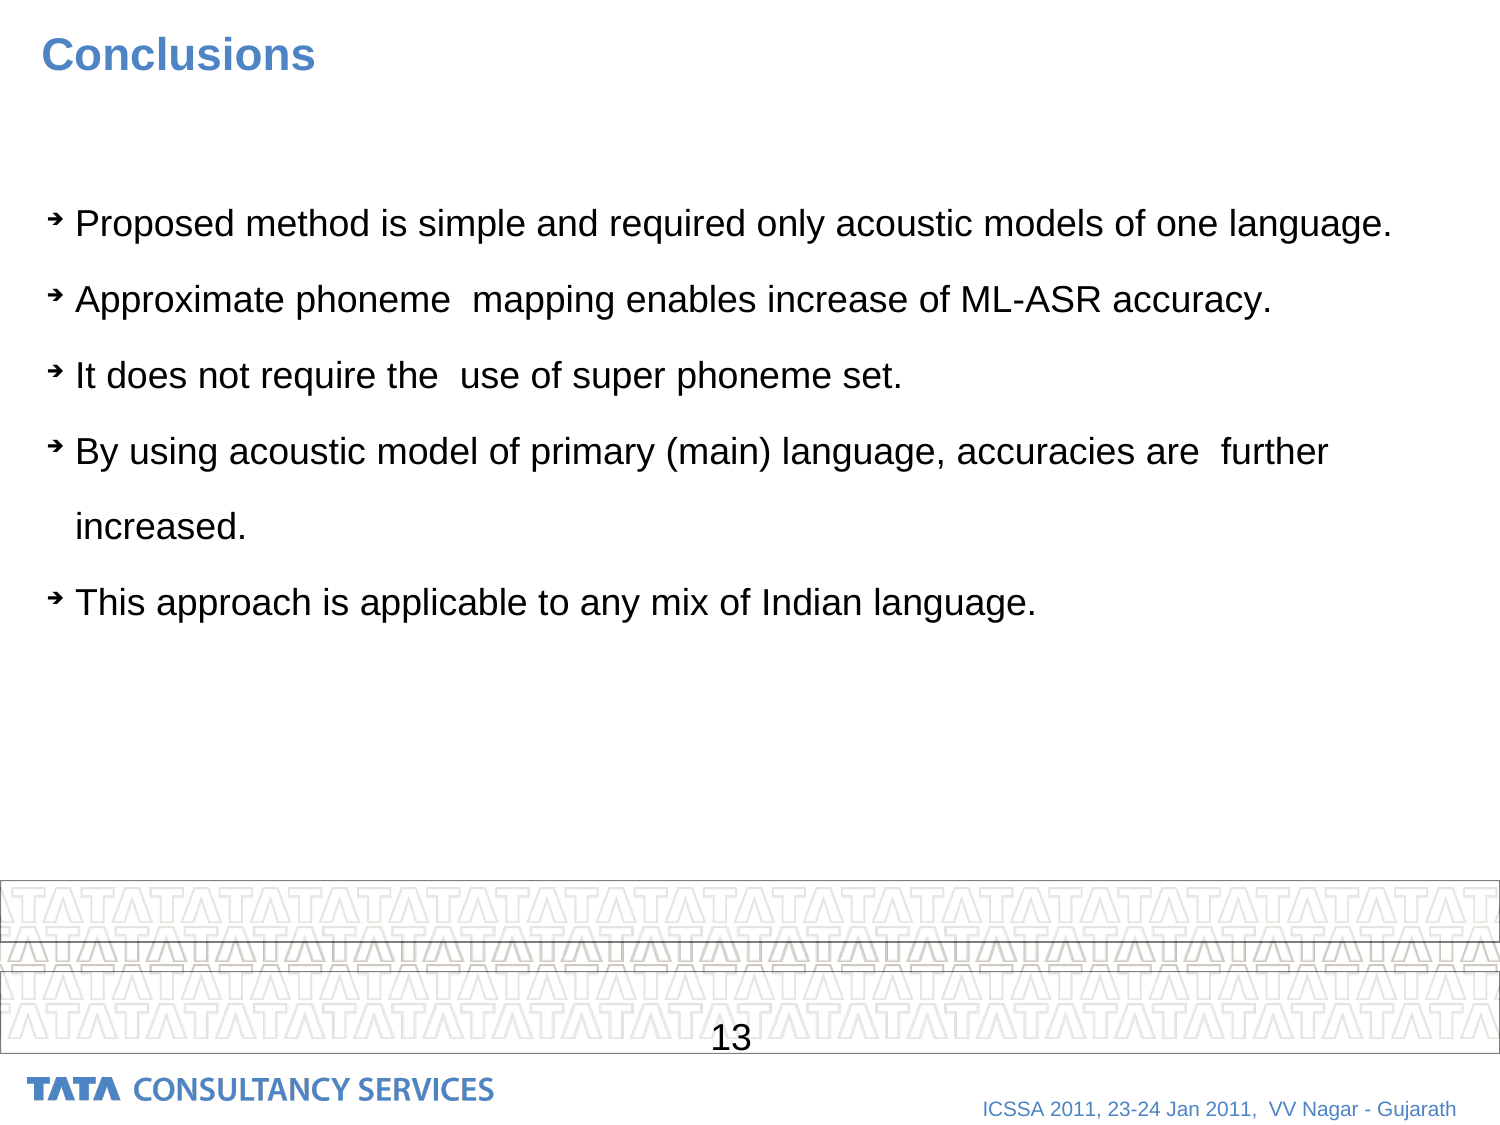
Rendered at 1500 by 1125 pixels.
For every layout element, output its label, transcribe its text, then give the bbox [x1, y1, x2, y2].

title Conclusions [26, 8, 1460, 88]
picture [27, 1072, 495, 1109]
list Proposed method is simple and required only acoustic models of one language. Approximate phoneme mapping enables increase of ML-ASR accuracy. It does not require the use of super phoneme set. By using acoustic model of primary (main) language, accuracies are further increased. This approach is applicable to any mix of Indian language. [28, 120, 1463, 720]
picture [0, 964, 1500, 1000]
picture [0, 926, 1500, 962]
